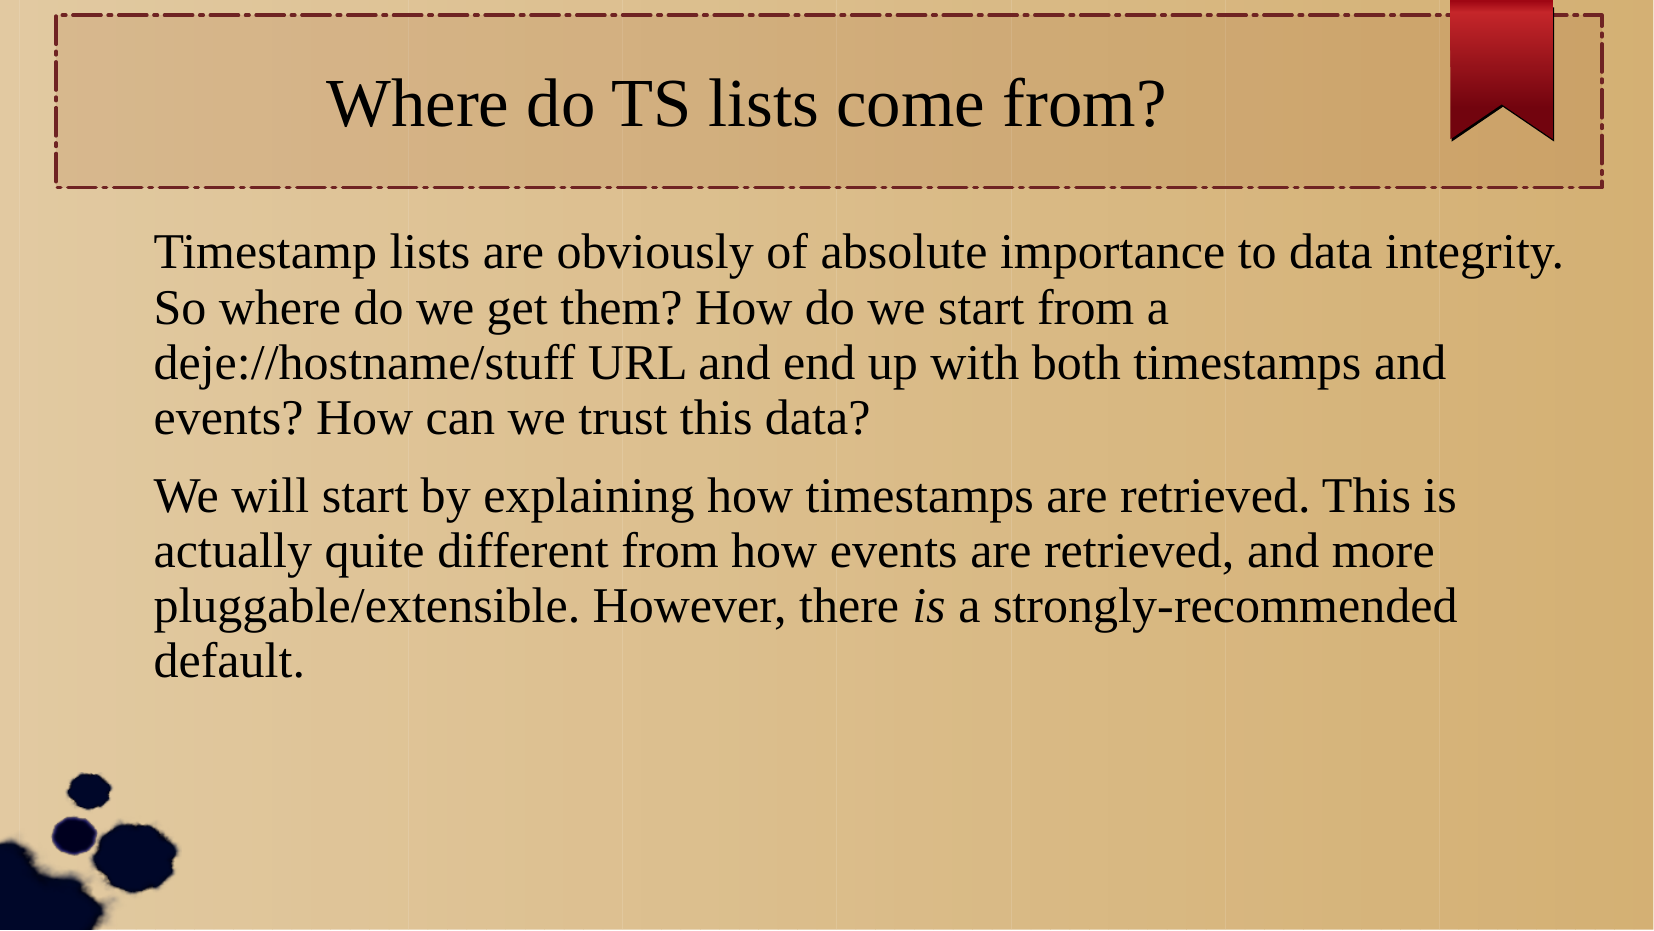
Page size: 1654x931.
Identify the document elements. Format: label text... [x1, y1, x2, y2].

title Where do TS lists come from? [82, 35, 1412, 172]
list Timestamp lists are obviously of absolute importance to data integrity. So where do we get them? How do we start from a deje://hostname/stuff URL and end up with both timestamps and events? How can we trust this data? We will start by explaining how timestamps are retrieved. This is actually quite different from how events are retrieved, and more pluggable/extensible. However, there is a strongly-recommended default. [82, 224, 1571, 764]
